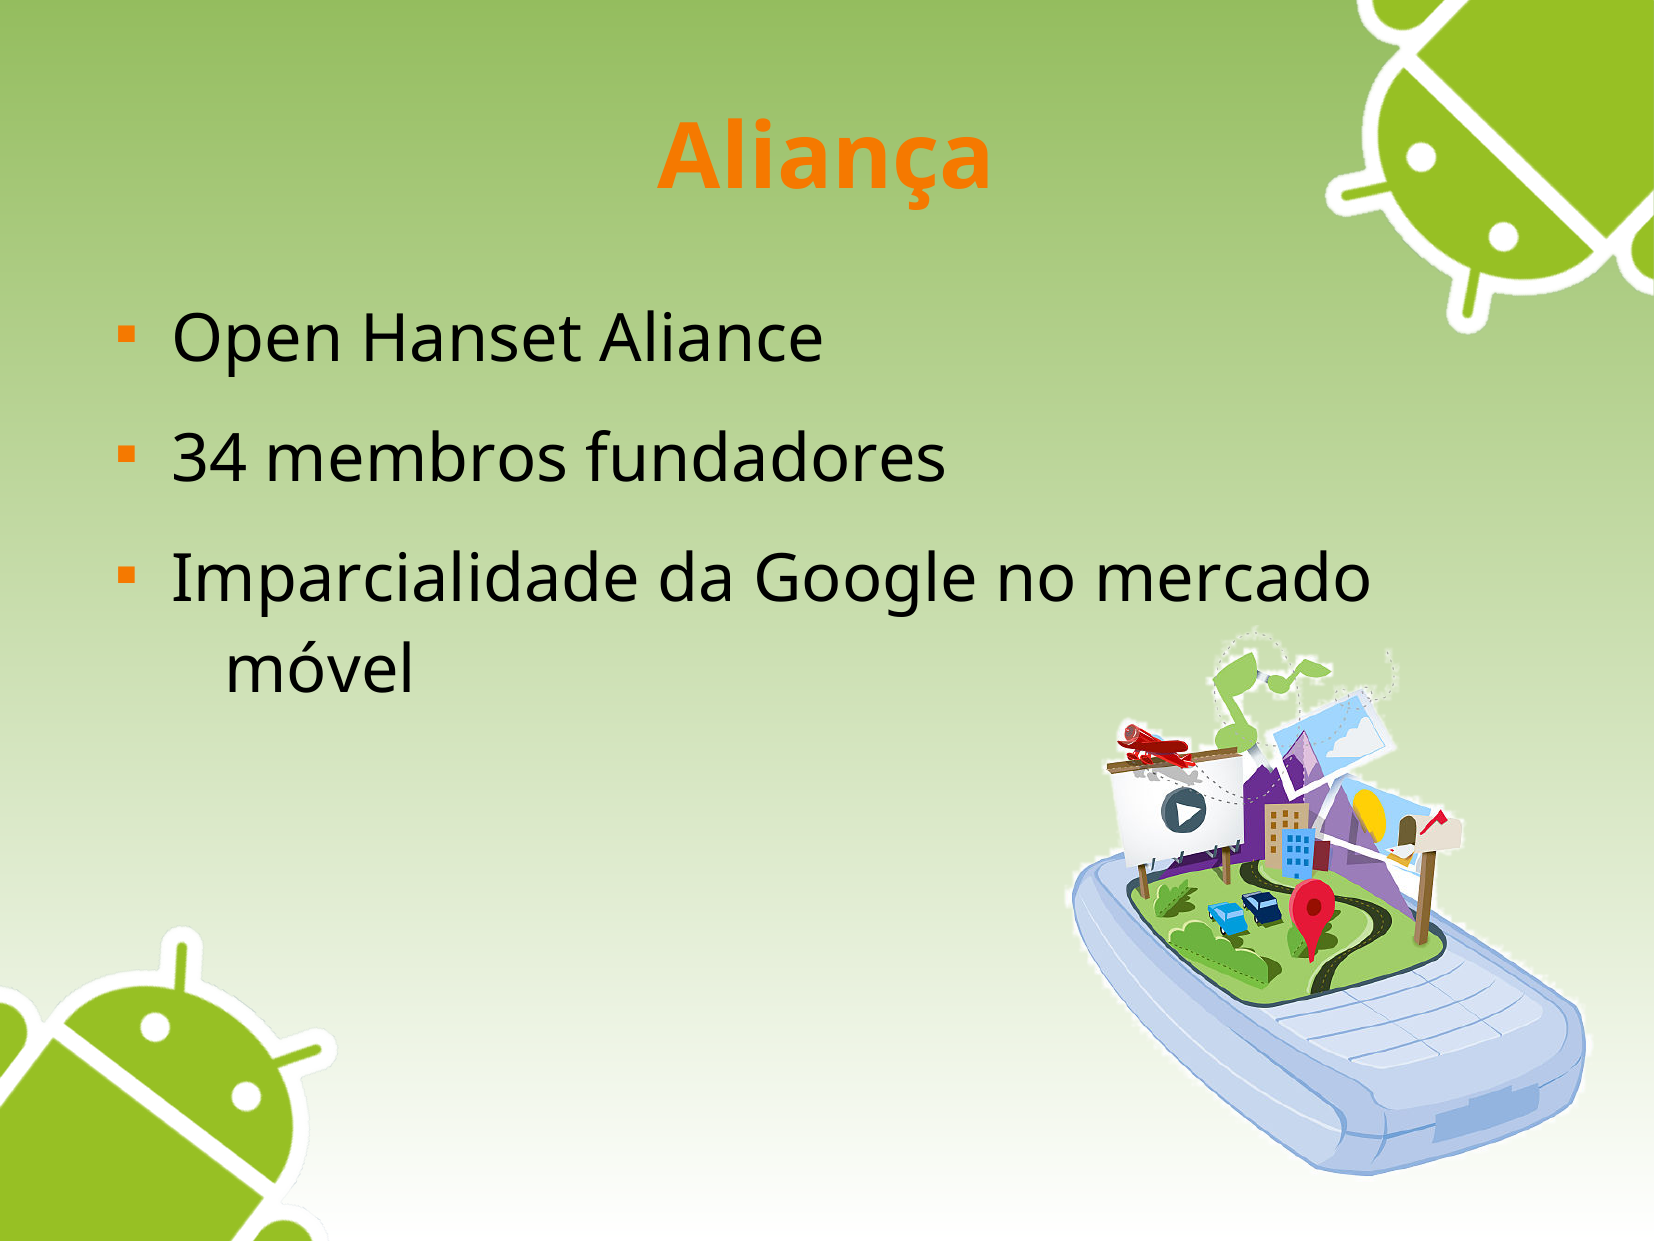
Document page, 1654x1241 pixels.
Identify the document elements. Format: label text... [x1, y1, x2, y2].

picture [1291, 0, 1654, 410]
list Open Hanset Aliance 34 membros fundadores Imparcialidade da Google no mercado móvel [82, 290, 1571, 1109]
title Aliança [82, 49, 1571, 257]
picture [0, 845, 442, 1241]
picture [1062, 625, 1595, 1182]
